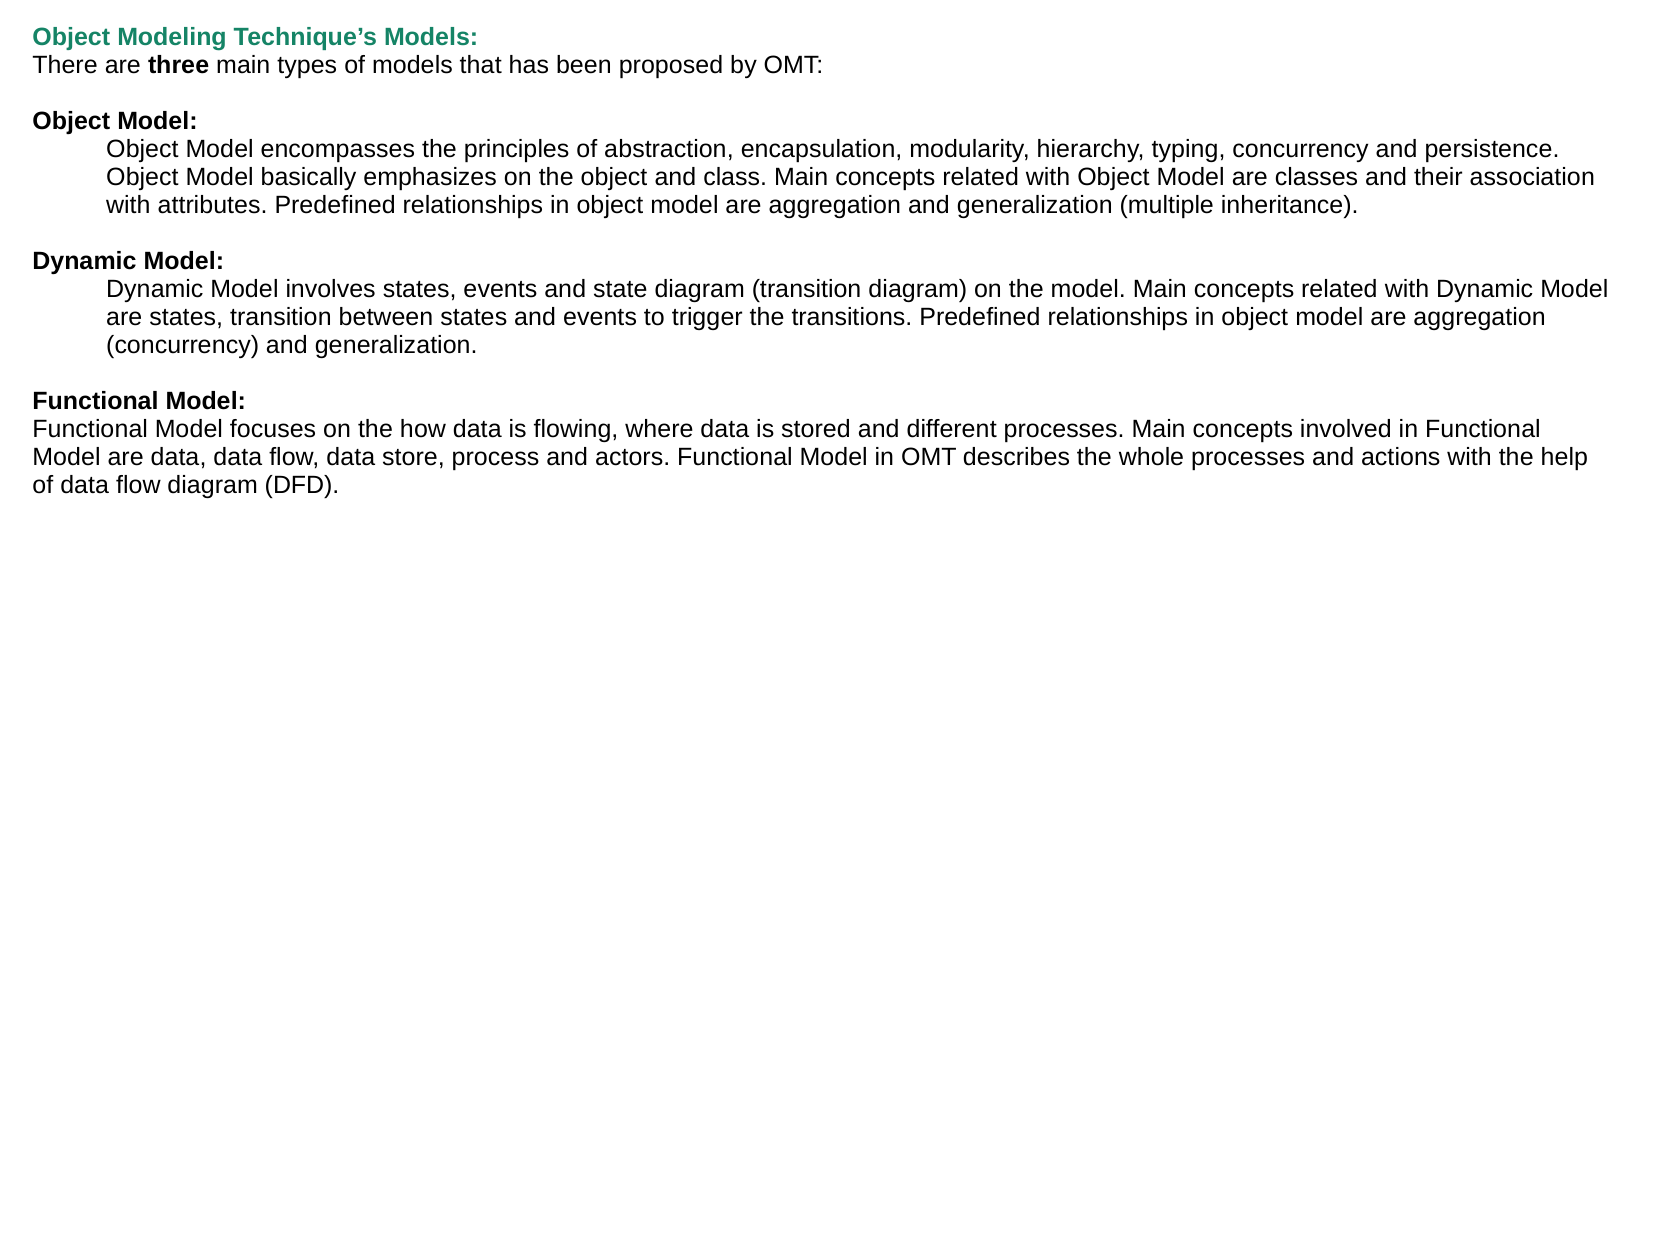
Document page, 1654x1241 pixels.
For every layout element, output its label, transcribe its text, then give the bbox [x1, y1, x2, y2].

text_box Object Modeling Technique’s Models: There are three main types of models that has been proposed by OMT: Object Model: Object Model encompasses the principles of abstraction, encapsulation, modularity, hierarchy, typing, concurrency and persistence. Object Model basically emphasizes on the object and class. Main concepts related with Object Model are classes and their association with attributes. Predefined relationships in object model are aggregation and generalization (multiple inheritance). Dynamic Model: Dynamic Model involves states, events and state diagram (transition diagram) on the model. Main concepts related with Dynamic Model are states, transition between states and events to trigger the transitions. Predefined relationships in object model are aggregation (concurrency) and generalization. Functional Model: Functional Model focuses on the how data is flowing, where data is stored and different processes. Main concepts involved in Functional Model are data, data flow, data store, process and actors. Functional Model in OMT describes the whole processes and actions with the help of data flow diagram (DFD). [17, 15, 1630, 708]
